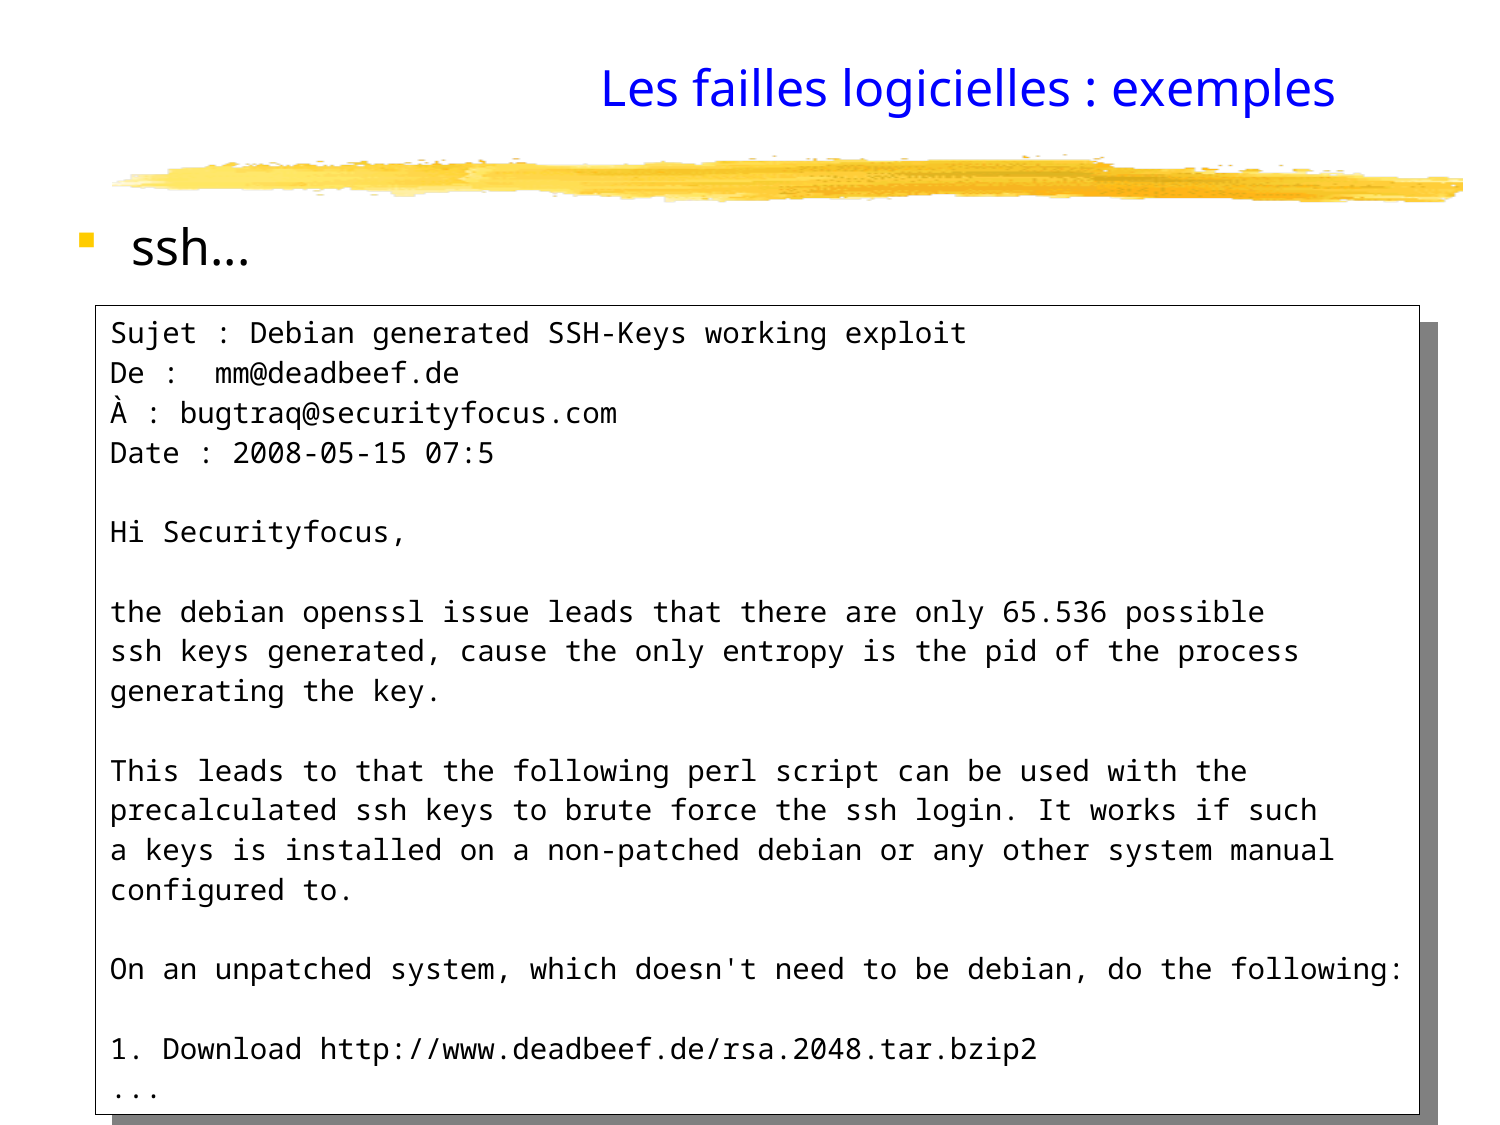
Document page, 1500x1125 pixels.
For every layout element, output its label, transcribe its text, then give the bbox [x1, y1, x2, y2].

text_box Sujet : Debian generated SSH-Keys working exploit De : mm@deadbeef.de À : bugtraq@securityfocus.com Date : 2008-05-15 07:5 Hi Securityfocus, the debian openssl issue leads that there are only 65.536 possible ssh keys generated, cause the only entropy is the pid of the process generating the key. This leads to that the following perl script can be used with the precalculated ssh keys to brute force the ssh login. It works if such a keys is installed on a non-patched debian or any other system manual configured to. On an unpatched system, which doesn't need to be debian, do the following: 1. Download http://www.deadbeef.de/rsa.2048.tar.bzip2 ... [95, 305, 1420, 996]
picture [112, 149, 1463, 213]
list ssh... [74, 212, 692, 310]
title Les failles logicielles : exemples [62, 44, 1338, 131]
